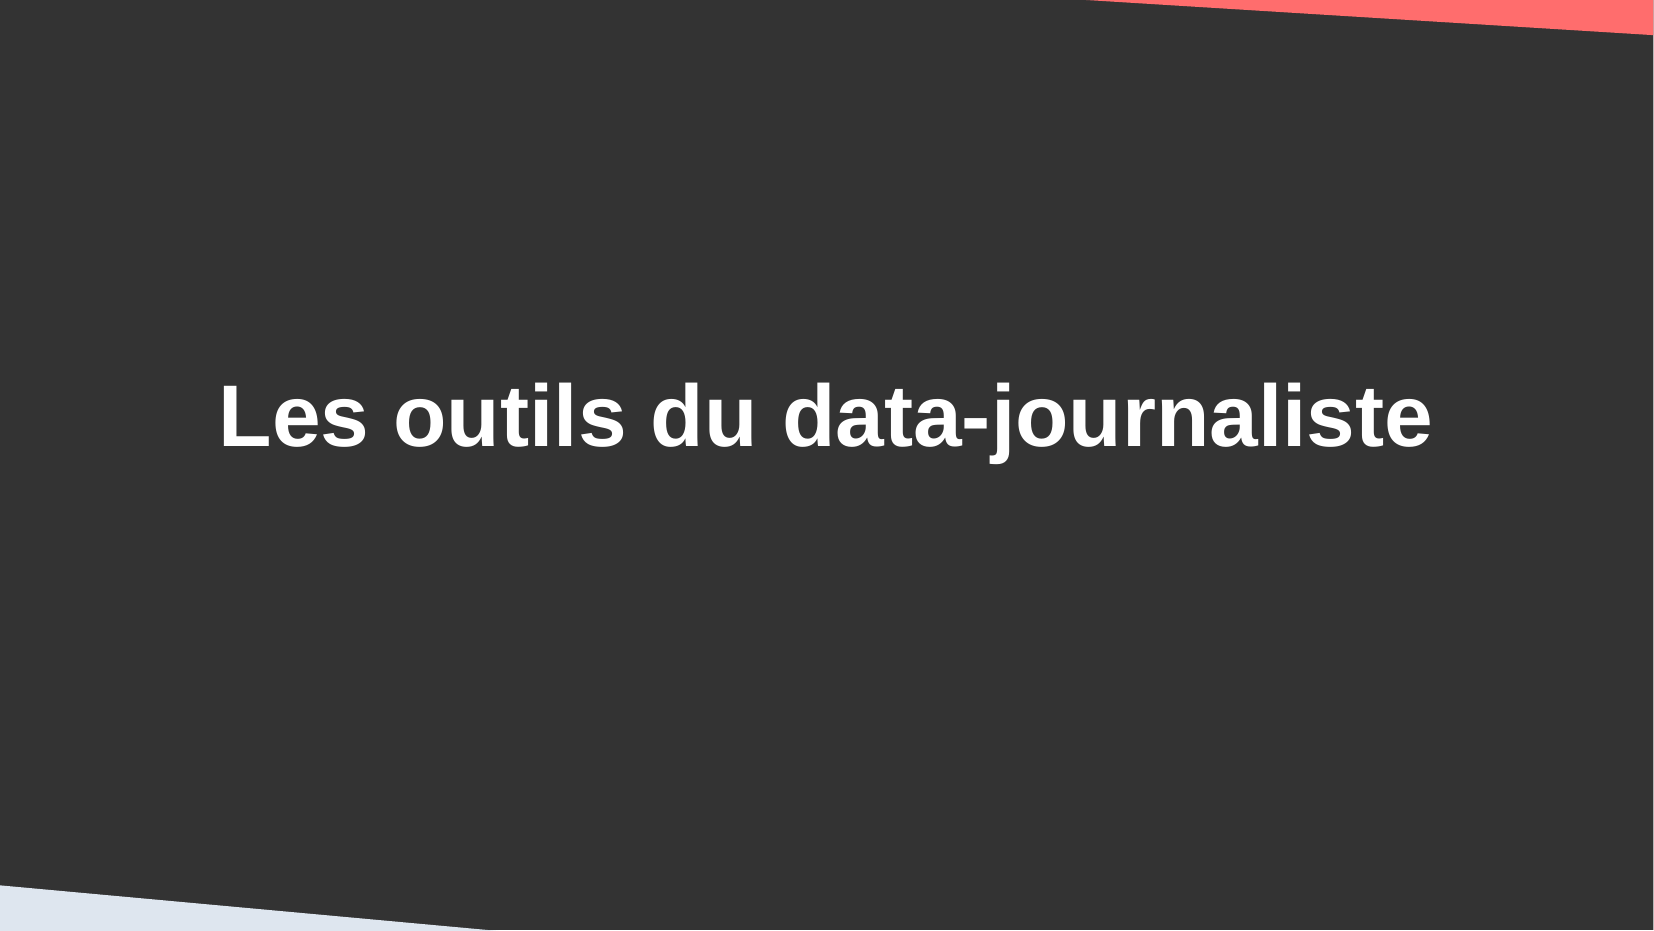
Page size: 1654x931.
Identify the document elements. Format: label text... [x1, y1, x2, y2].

text_box [1086, 0, 1654, 36]
title Les outils du data-journaliste [31, 367, 1622, 466]
text_box [0, 885, 499, 931]
